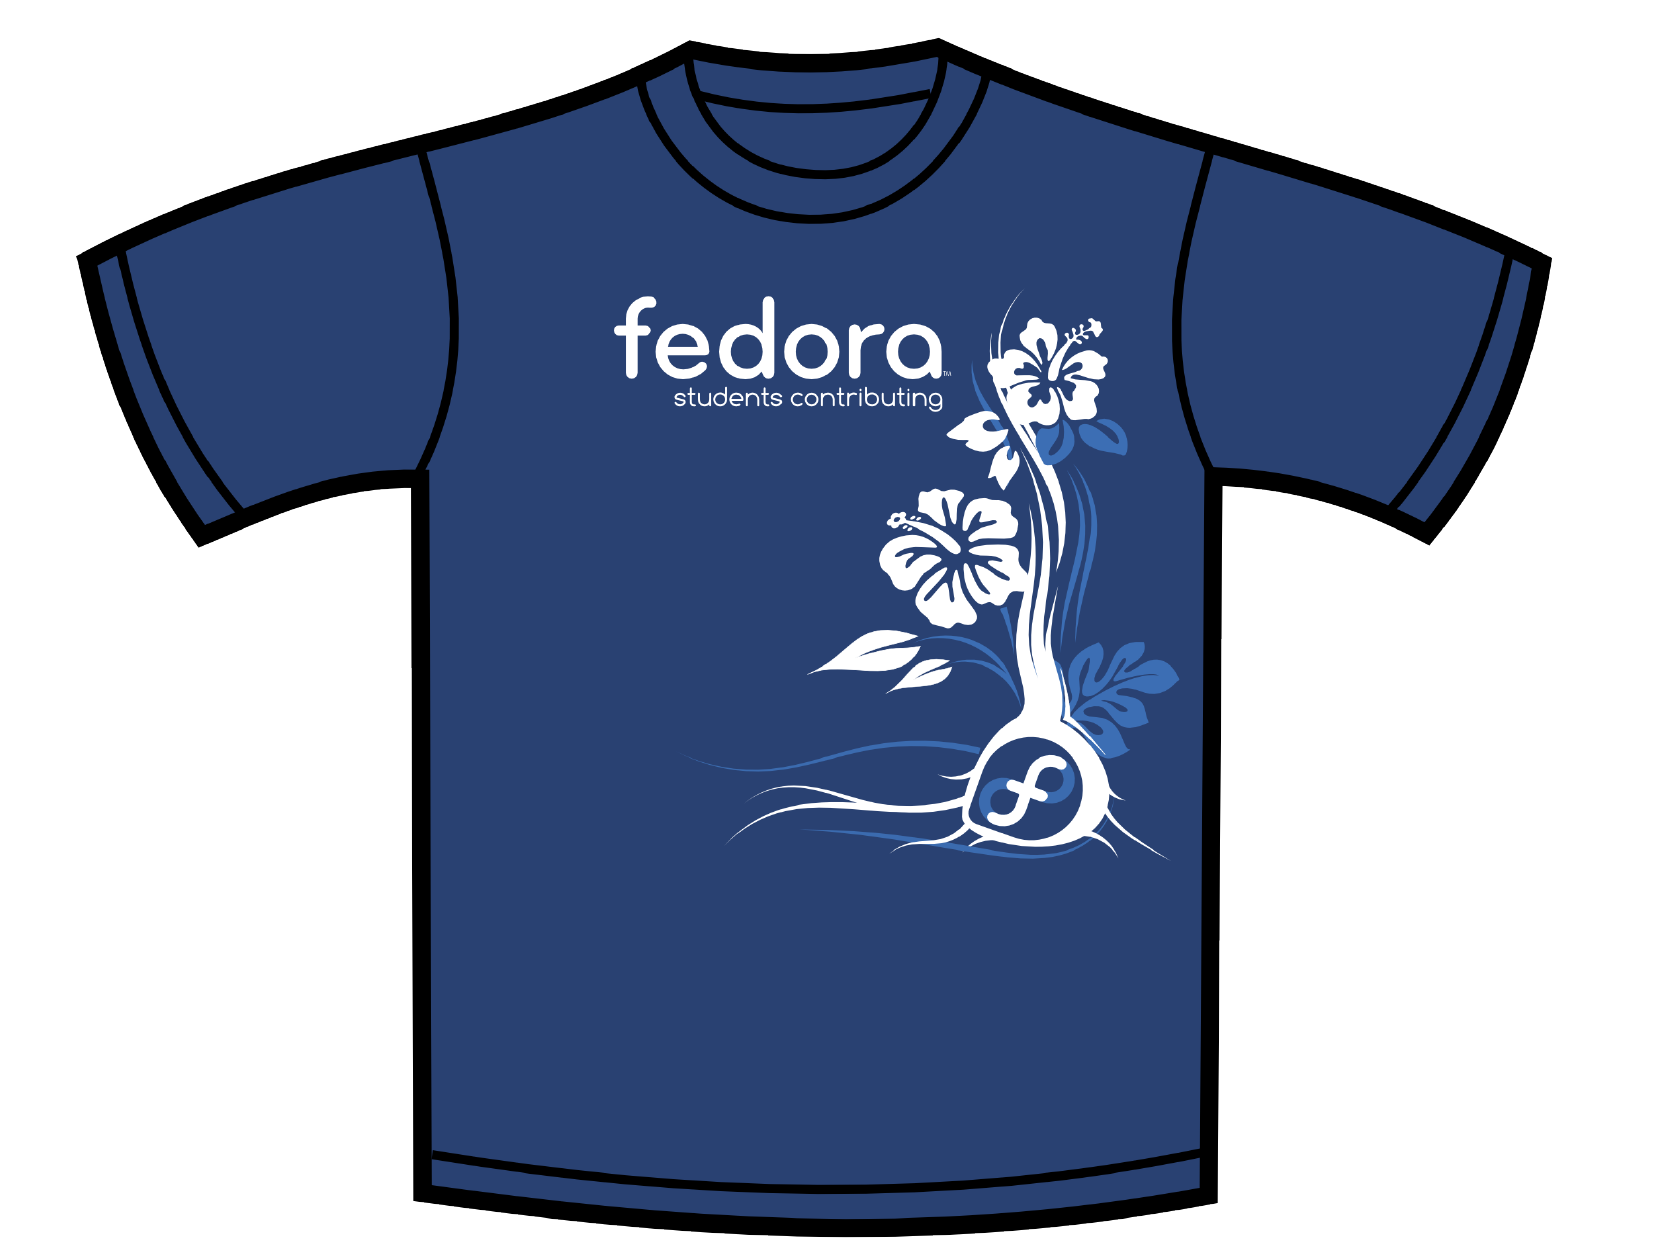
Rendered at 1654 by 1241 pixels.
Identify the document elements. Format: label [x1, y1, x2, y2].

picture [76, 23, 1576, 1241]
